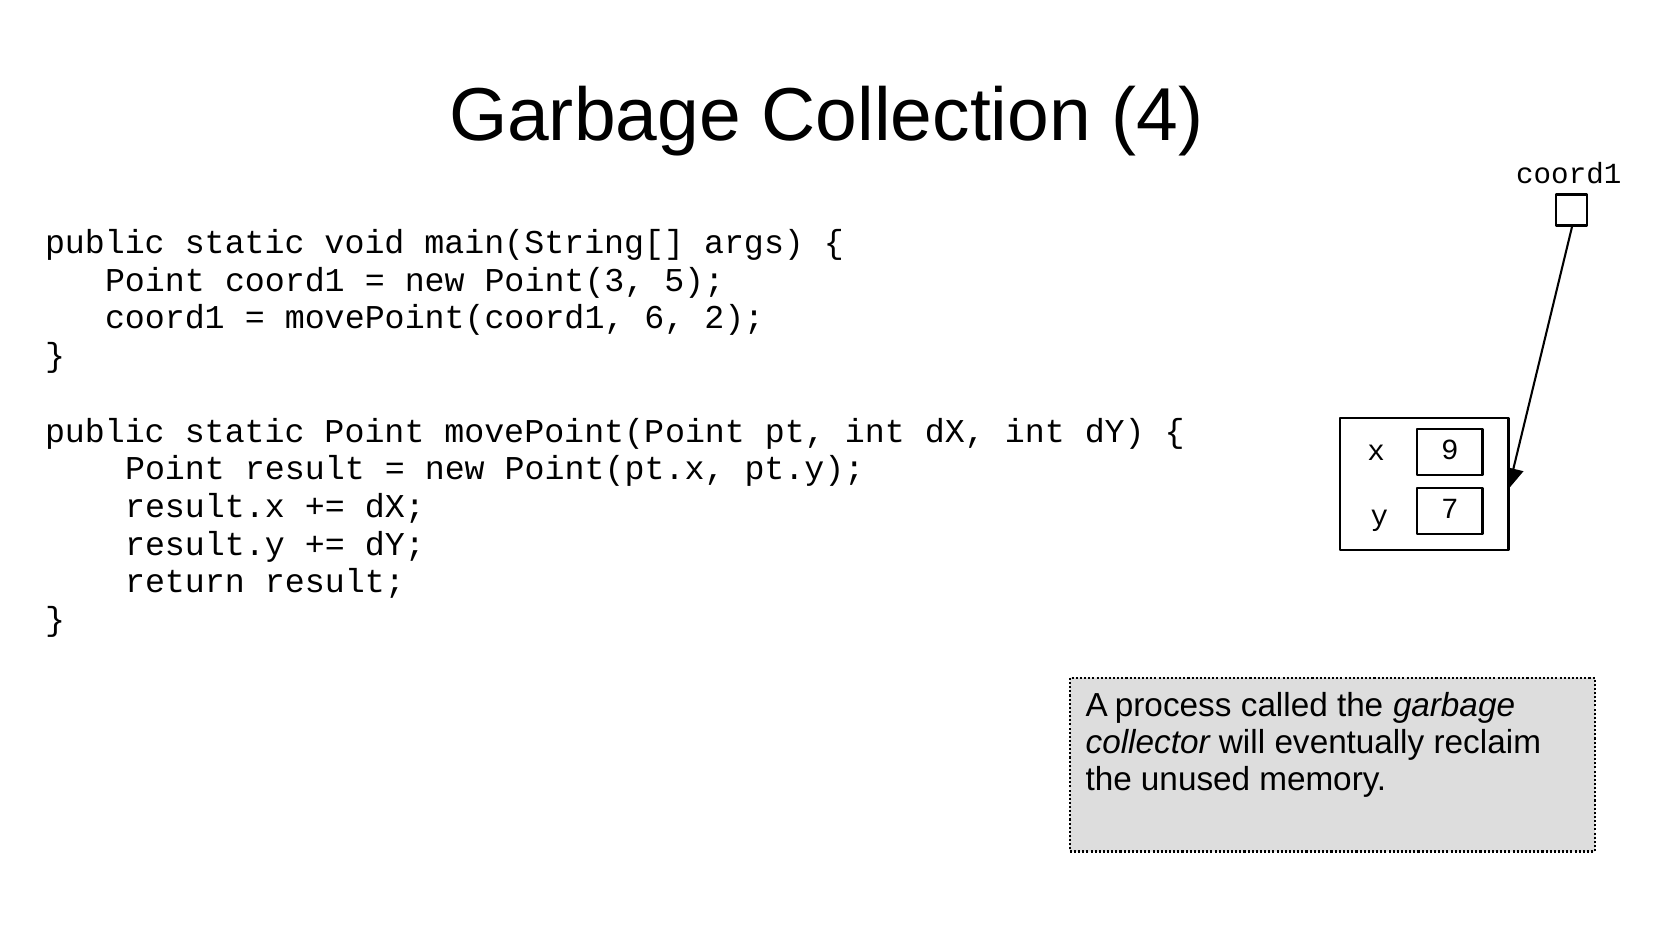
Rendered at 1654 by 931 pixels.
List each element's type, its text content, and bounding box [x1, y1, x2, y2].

text_box 7 [1417, 487, 1483, 535]
text_box [1339, 417, 1509, 550]
title Garbage Collection (4) [82, 37, 1571, 193]
text_box public static void main(String[] args) { Point coord1 = new Point(3, 5); coord1 = movePoint(coord1, 6, 2); } public static Point movePoint(Point pt, int dX, int dY) { Point result = new Point(pt.x, pt.y); result.x += dX; result.y += dY; return result; } [30, 218, 1201, 649]
text_box coord1 [1501, 151, 1637, 200]
text_box [1555, 200, 1587, 226]
text_box A process called the garbage collector will eventually reclaim the unused memory. [1069, 677, 1595, 852]
text_box 9 [1417, 428, 1483, 476]
text_box y [1355, 493, 1405, 542]
text_box x [1352, 428, 1401, 477]
